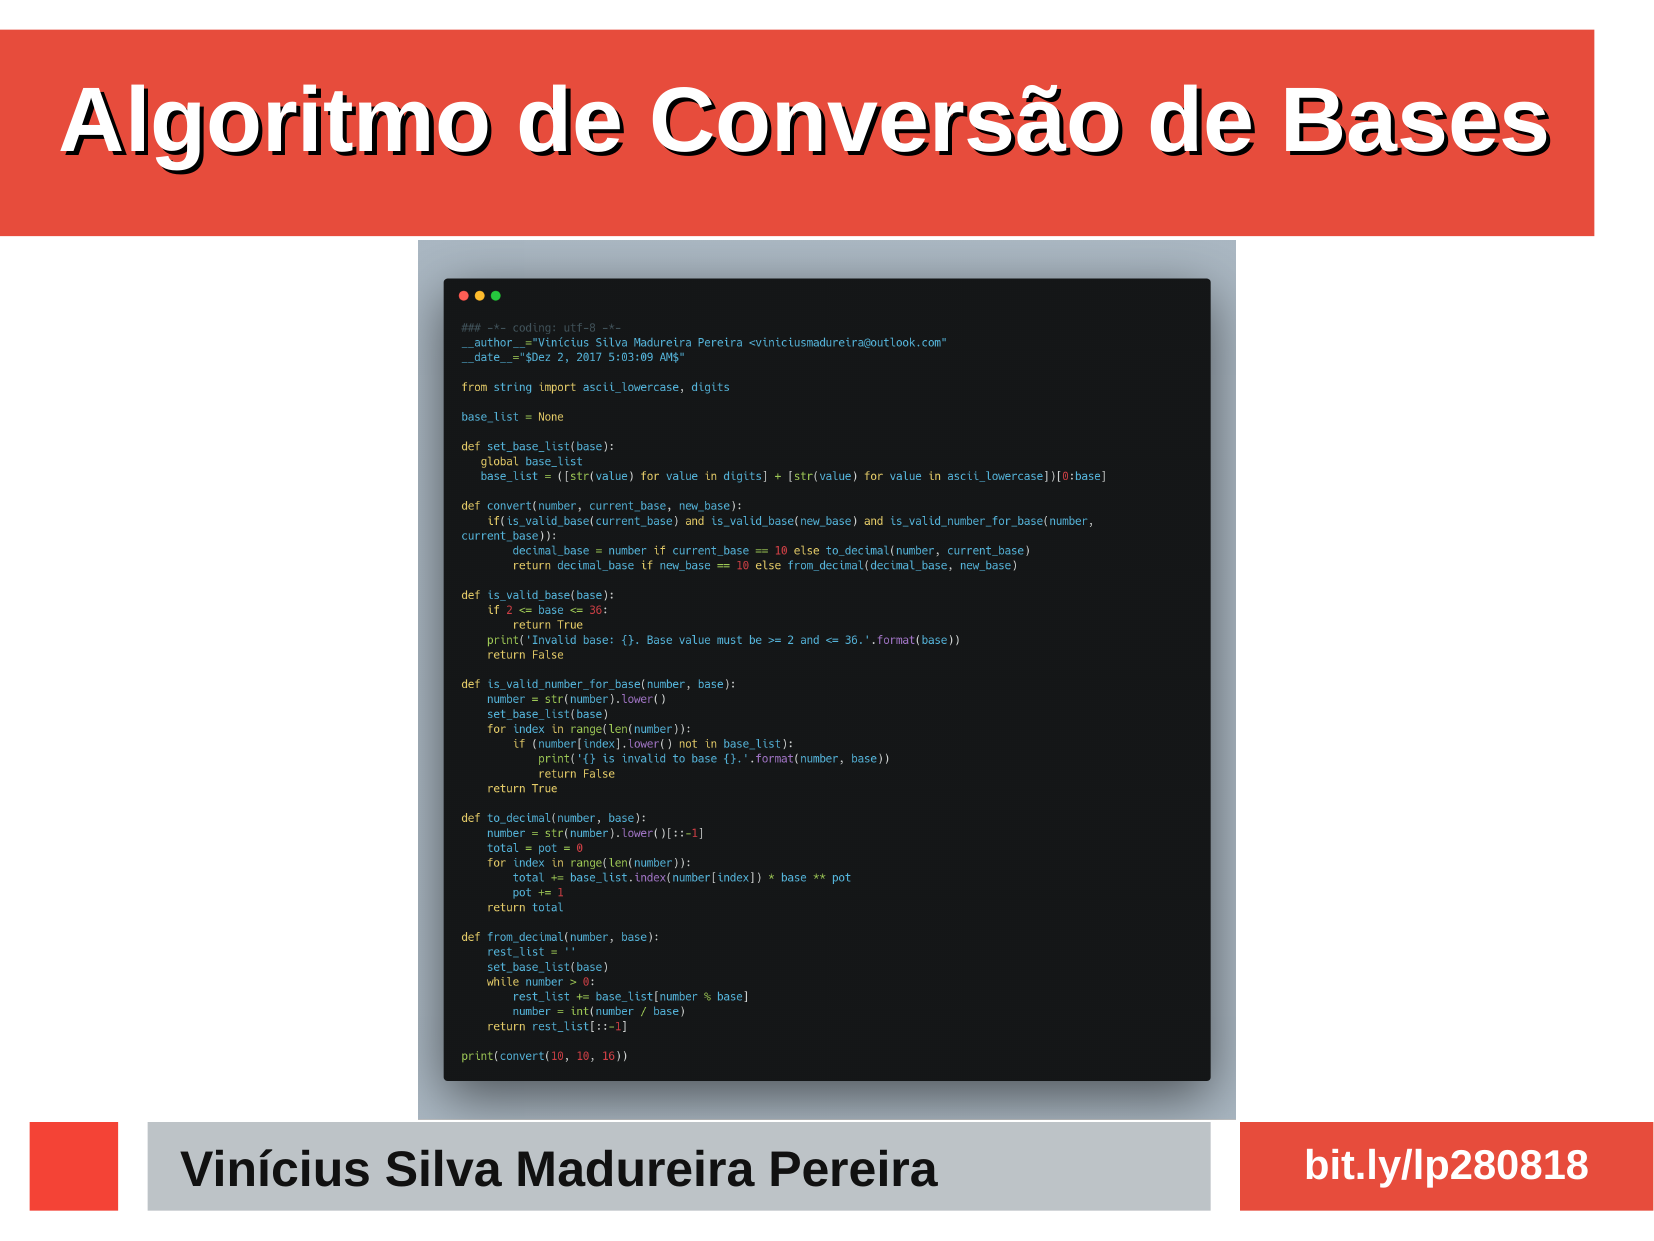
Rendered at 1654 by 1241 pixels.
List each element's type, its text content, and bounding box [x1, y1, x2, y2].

text_box Vinícius Silva Madureira Pereira [165, 1133, 1170, 1205]
text_box bit.ly/lp280818 [1228, 1134, 1654, 1205]
picture [418, 240, 1236, 1120]
title Algoritmo de Conversão de Bases [59, 23, 1595, 172]
